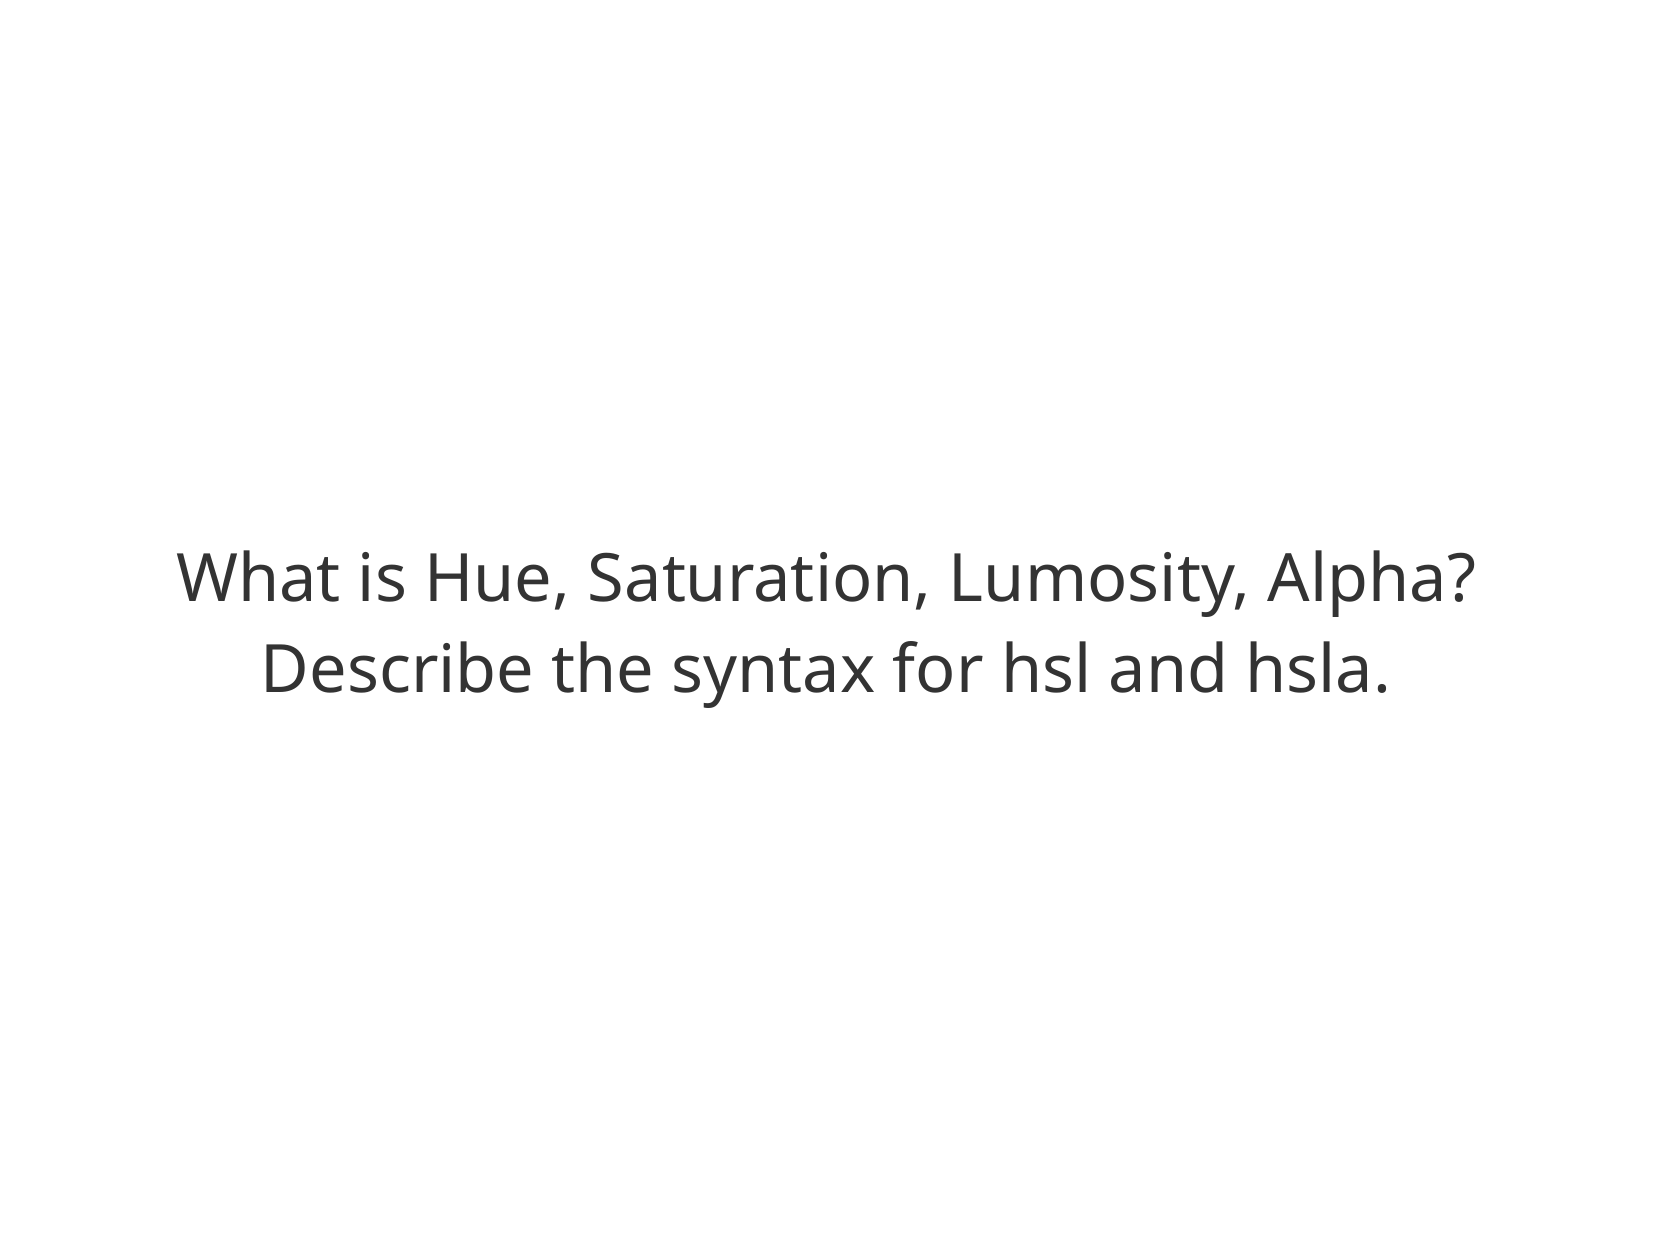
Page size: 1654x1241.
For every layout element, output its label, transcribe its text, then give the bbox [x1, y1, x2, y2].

subtitle What is Hue, Saturation, Lumosity, Alpha? Describe the syntax for hsl and hsla. [82, 49, 1571, 1193]
